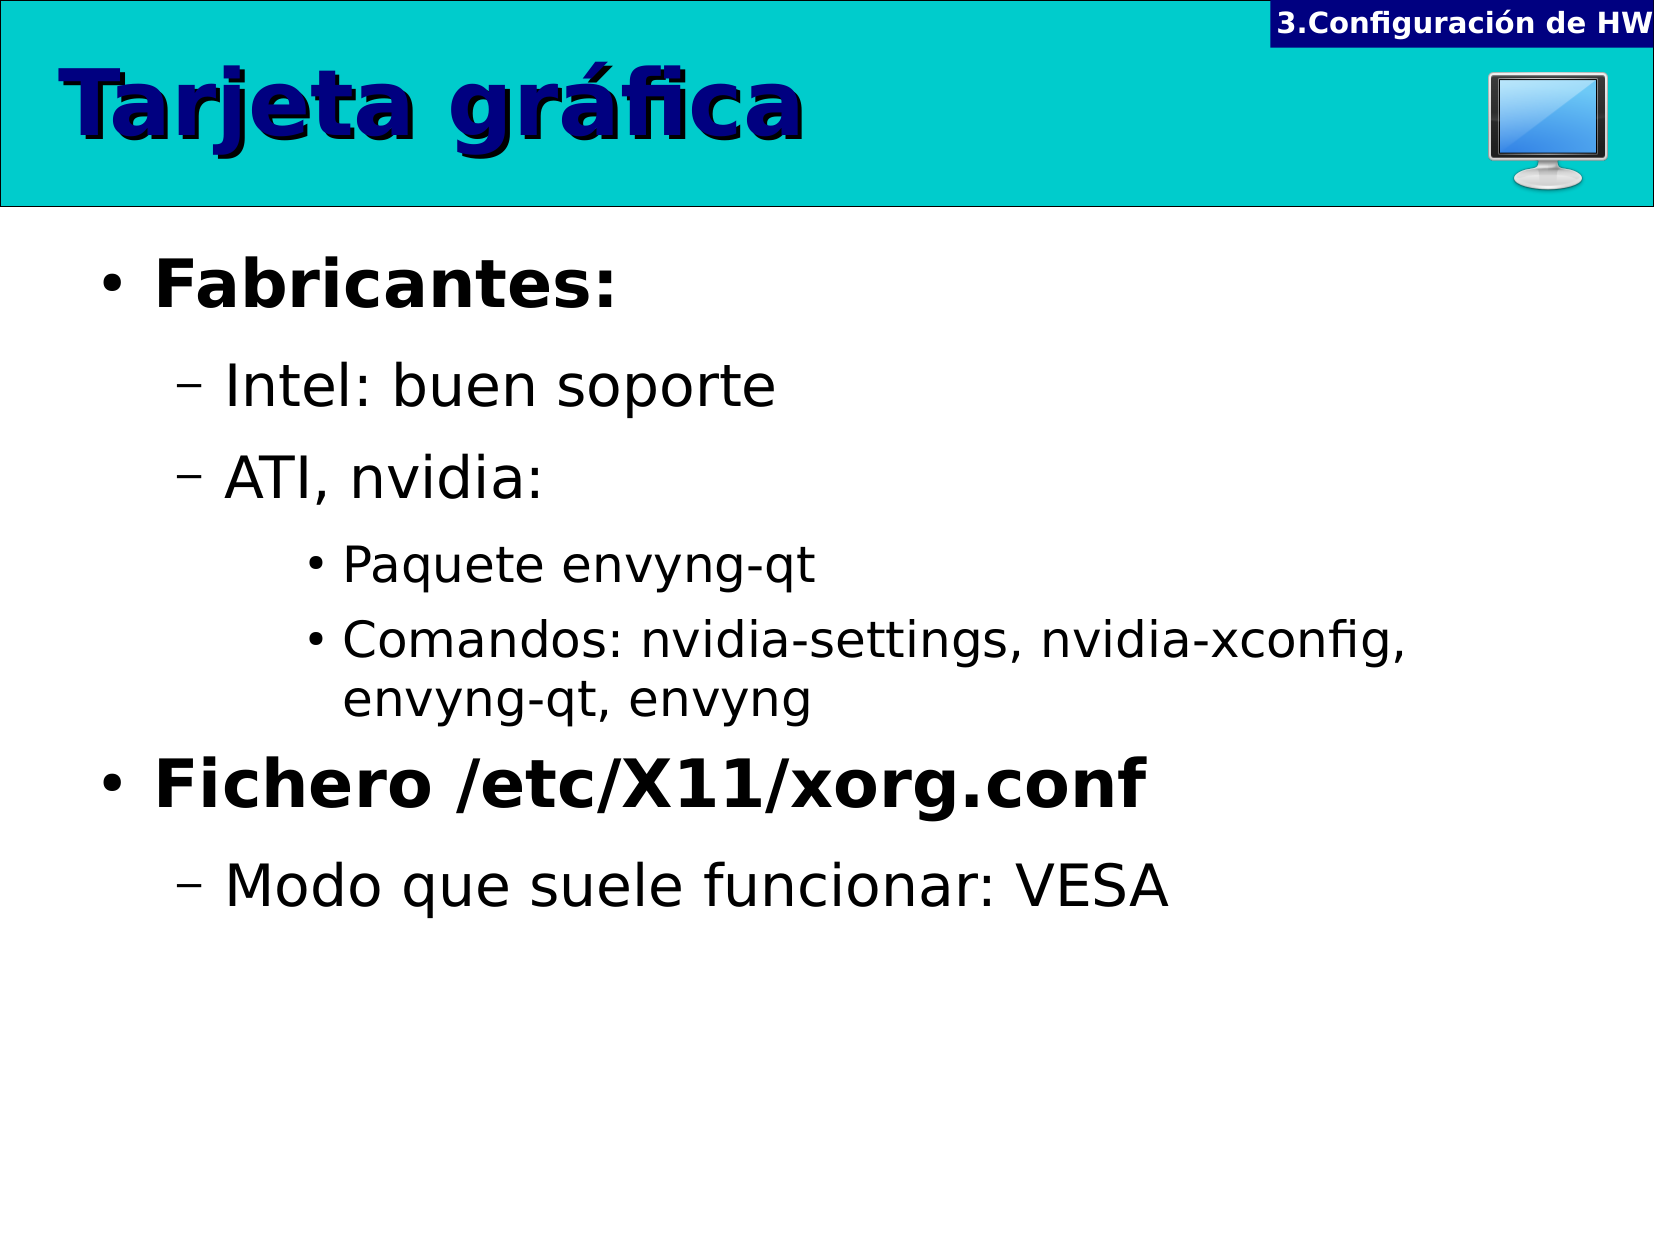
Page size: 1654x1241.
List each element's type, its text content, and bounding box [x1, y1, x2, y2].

list Fabricantes: Intel: buen soporte ATI, nvidia: Paquete envyng-qt Comandos: nvidia-settings, nvidia-xconfig, envyng-qt, envyng Fichero /etc/X11/xorg.conf Modo que suele funcionar: VESA [82, 245, 1571, 1109]
text_box 3.Configuración de HW [1270, 0, 1654, 48]
title Tarjeta gráfica [59, 14, 1654, 192]
picture [1484, 68, 1612, 197]
